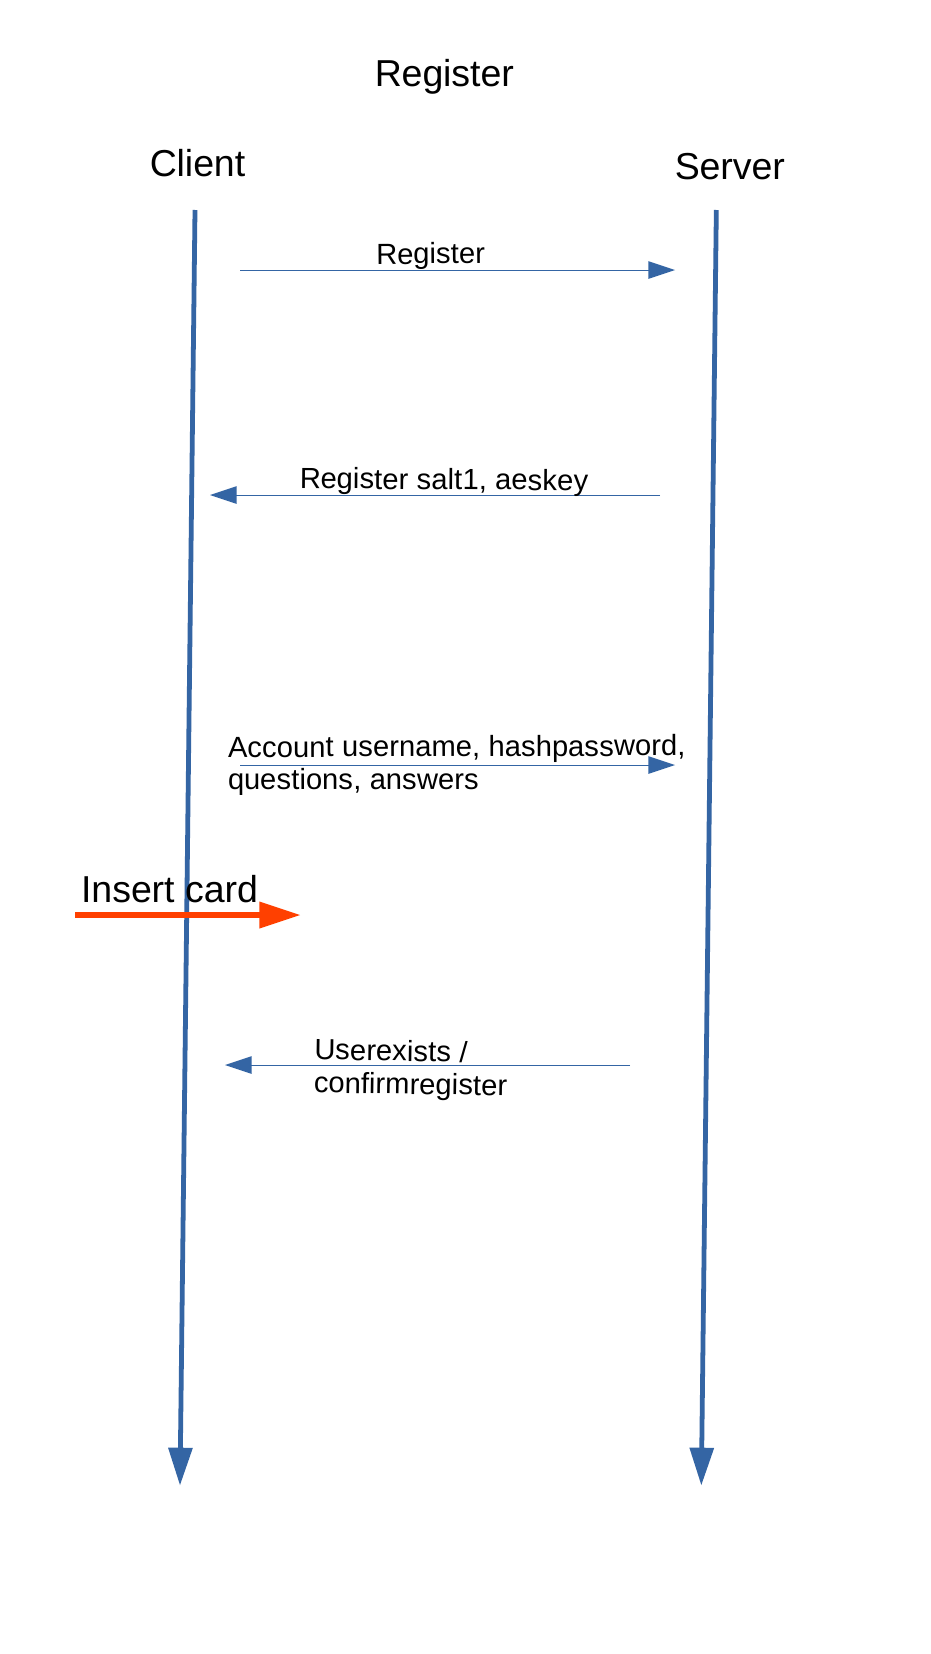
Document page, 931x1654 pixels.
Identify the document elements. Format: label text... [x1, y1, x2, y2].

text_box Insert card [66, 861, 274, 919]
text_box Userexists / confirmregister [298, 1025, 541, 1111]
text_box Register [361, 228, 557, 278]
text_box Register salt1, aeskey [284, 454, 700, 599]
text_box Register [360, 45, 646, 102]
text_box Account username, hashpassword, questions, answers [213, 721, 706, 856]
text_box Client [135, 135, 331, 192]
text_box Server [660, 138, 856, 196]
